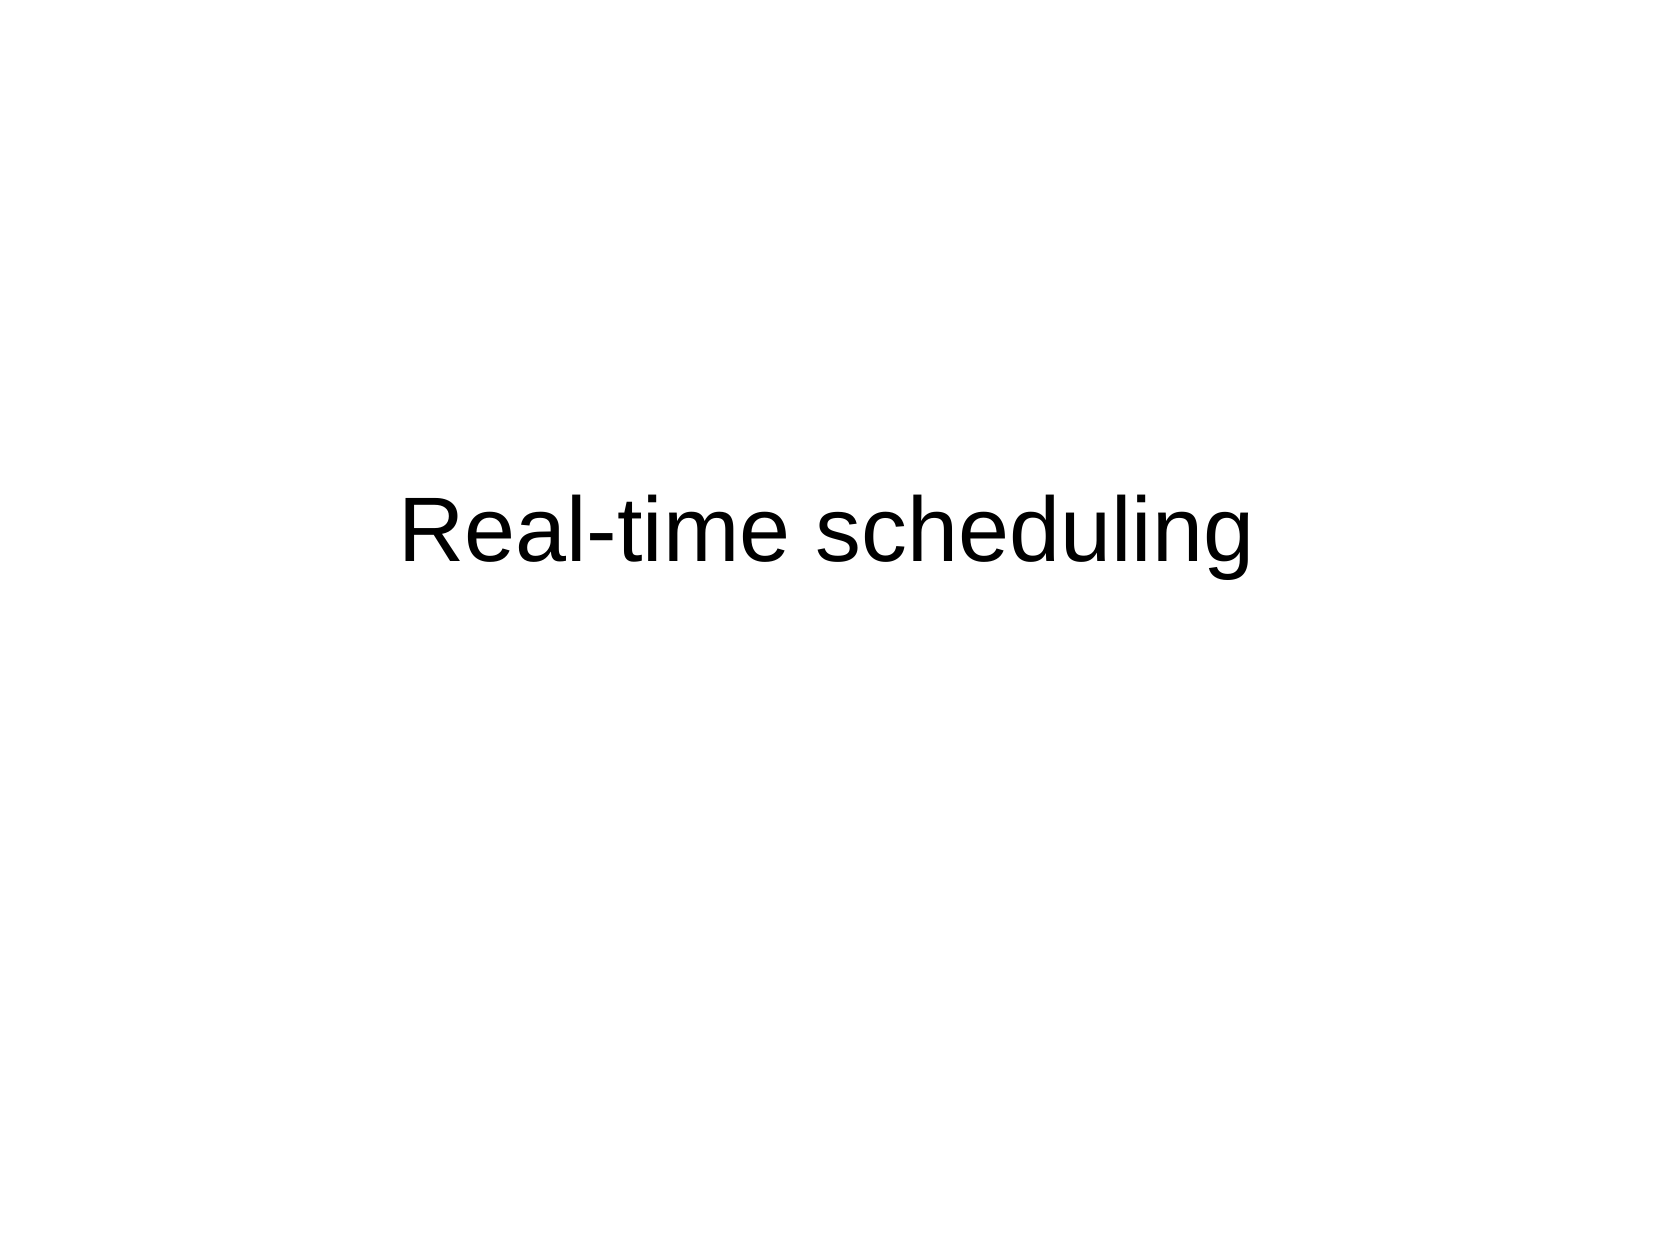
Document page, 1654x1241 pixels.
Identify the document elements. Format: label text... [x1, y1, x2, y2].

subtitle Real-time scheduling [82, 49, 1571, 1010]
